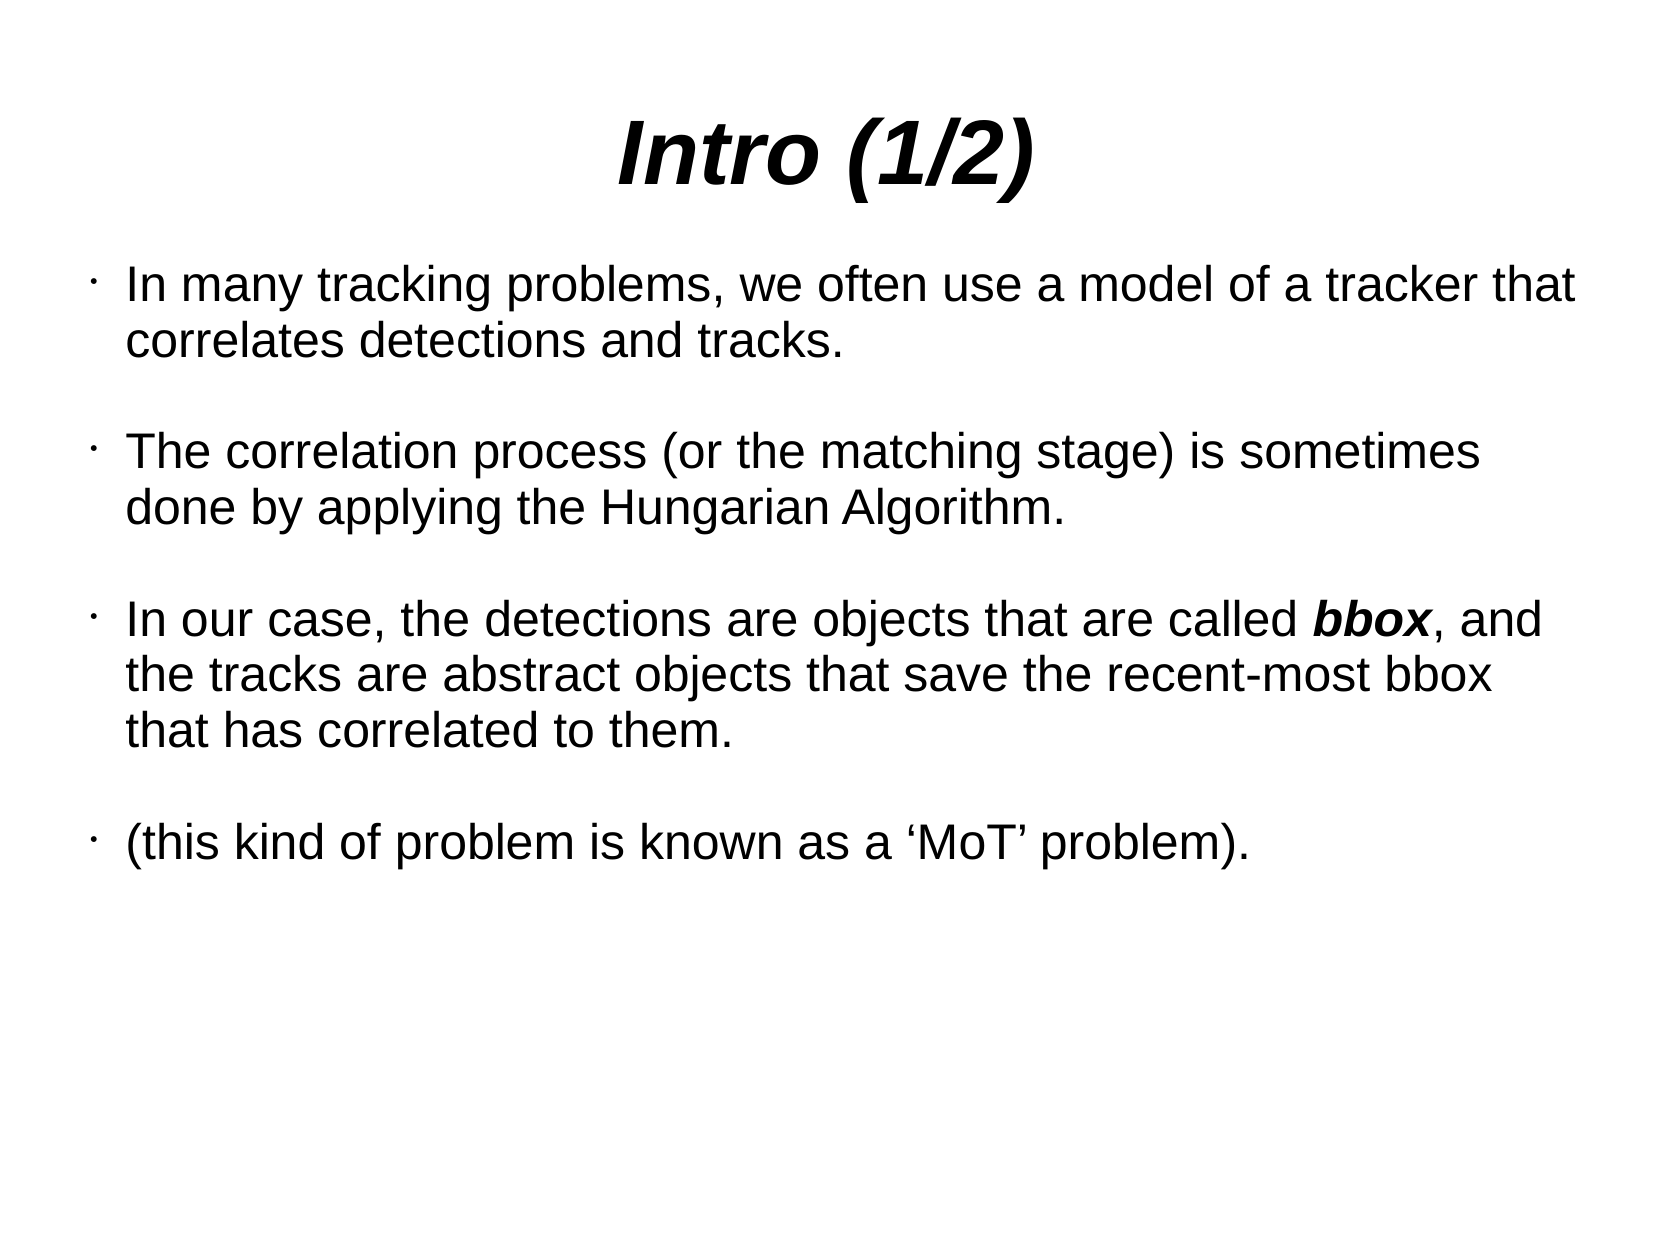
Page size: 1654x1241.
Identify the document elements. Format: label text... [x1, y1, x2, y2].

title Intro (1/2) [82, 49, 1571, 257]
subtitle In many tracking problems, we often use a model of a tracker that correlates detections and tracks. The correlation process (or the matching stage) is sometimes done by applying the Hungarian Algorithm. In our case, the detections are objects that are called bbox, and the tracks are abstract objects that save the recent-most bbox that has correlated to them. (this kind of problem is known as a ‘MoT’ problem). [90, 256, 1579, 1093]
